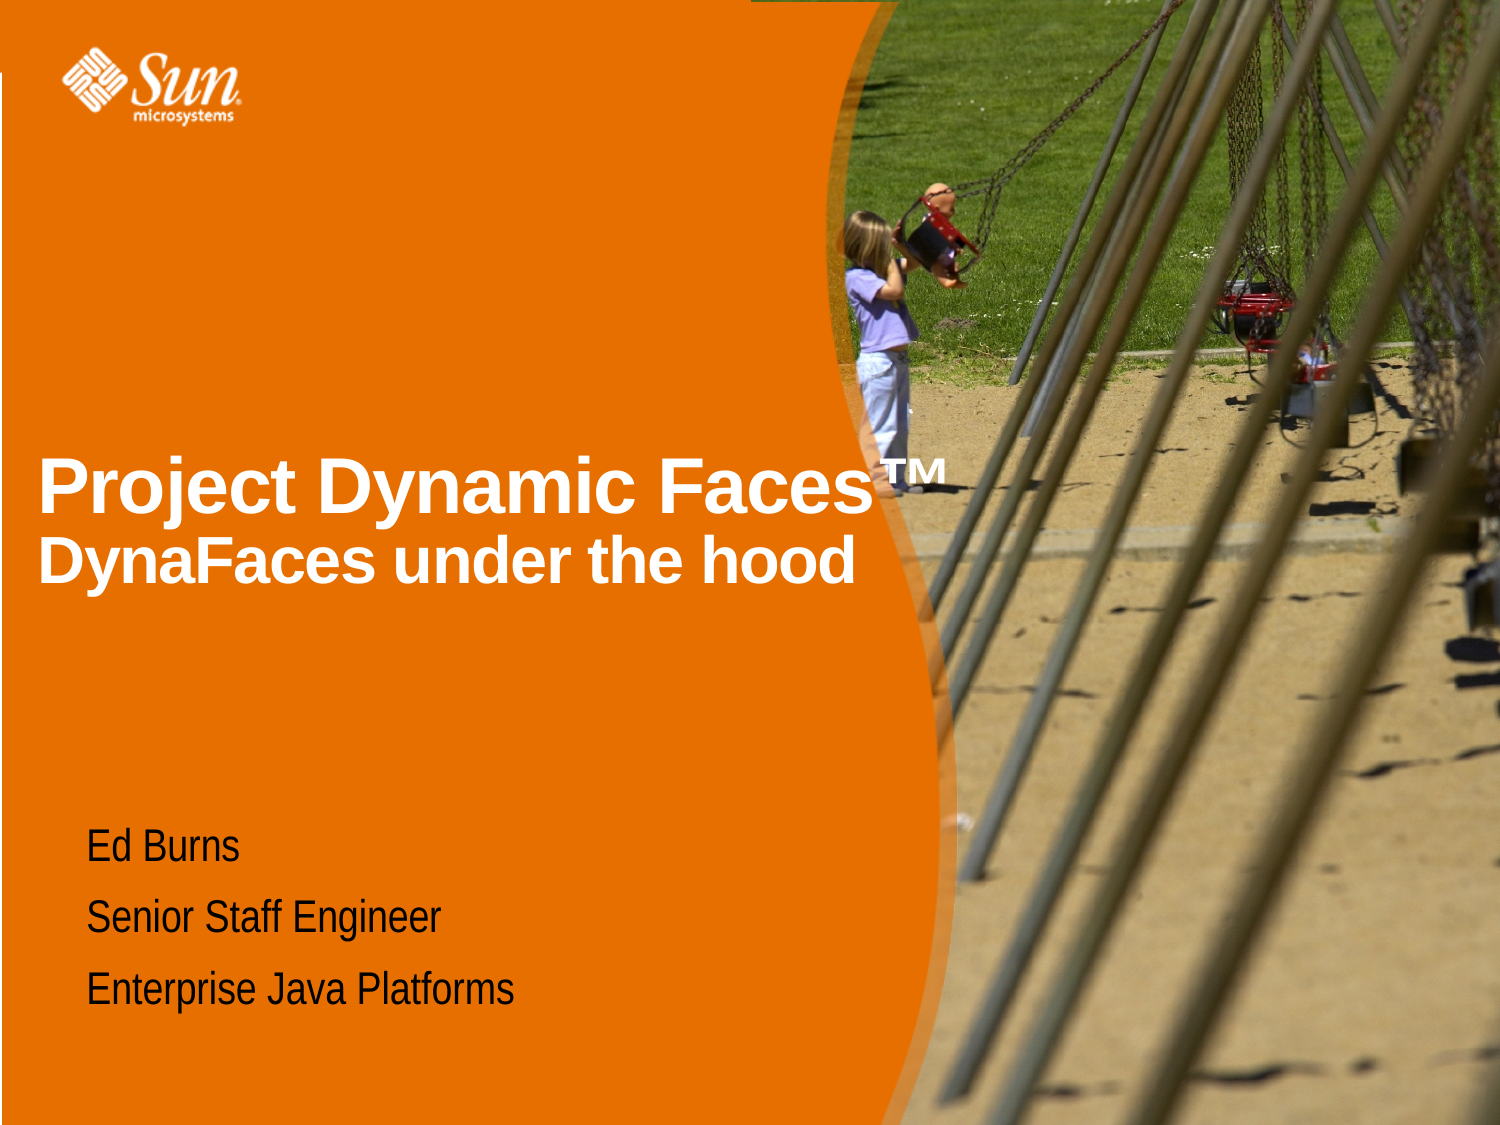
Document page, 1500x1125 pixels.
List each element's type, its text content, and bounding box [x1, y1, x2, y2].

list Ed Burns Senior Staff Engineer Enterprise Java Platforms [66, 825, 1057, 1098]
picture [0, 0, 1500, 1125]
title Project Dynamic Faces™ DynaFaces under the hood [37, 450, 969, 732]
